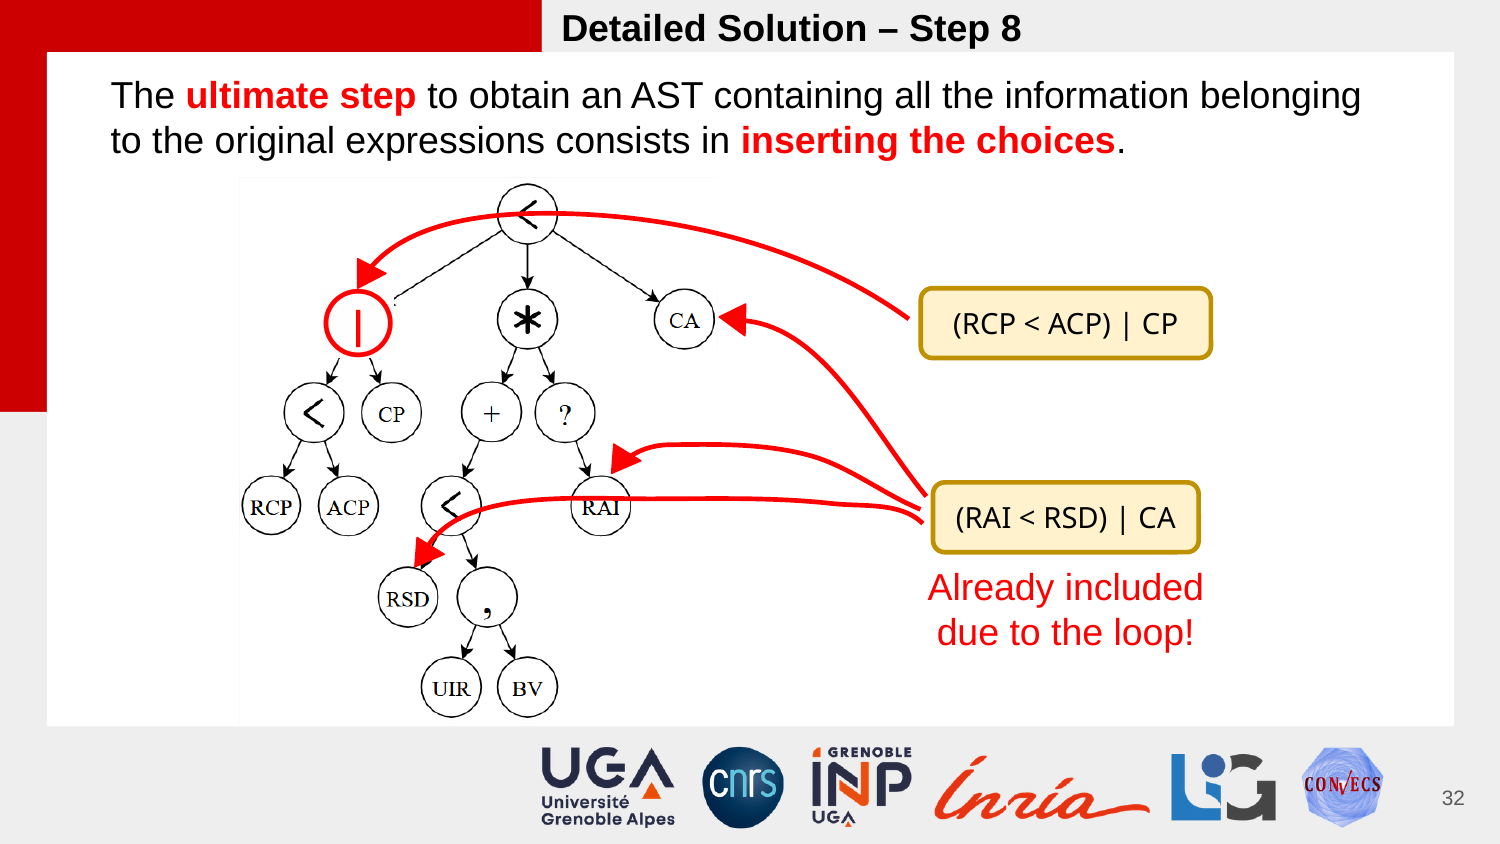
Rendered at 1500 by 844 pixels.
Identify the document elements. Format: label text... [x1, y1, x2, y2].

text_box Detailed Solution – Step 8 [546, 0, 1441, 55]
text_box [414, 537, 445, 567]
text_box (RCP < ACP) | CP [920, 288, 1211, 359]
text_box The ultimate step to obtain an AST containing all the information belonging to the original expressions consists in inserting the choices. [95, 67, 1405, 225]
picture [0, 0, 1500, 844]
slide_number <numéro> [1389, 764, 1480, 830]
text_box Already included due to the loop! [870, 568, 1261, 647]
text_box [719, 303, 746, 336]
text_box [611, 444, 641, 474]
text_box (RAI < RSD) | CA [933, 482, 1199, 553]
text_box [357, 258, 386, 289]
